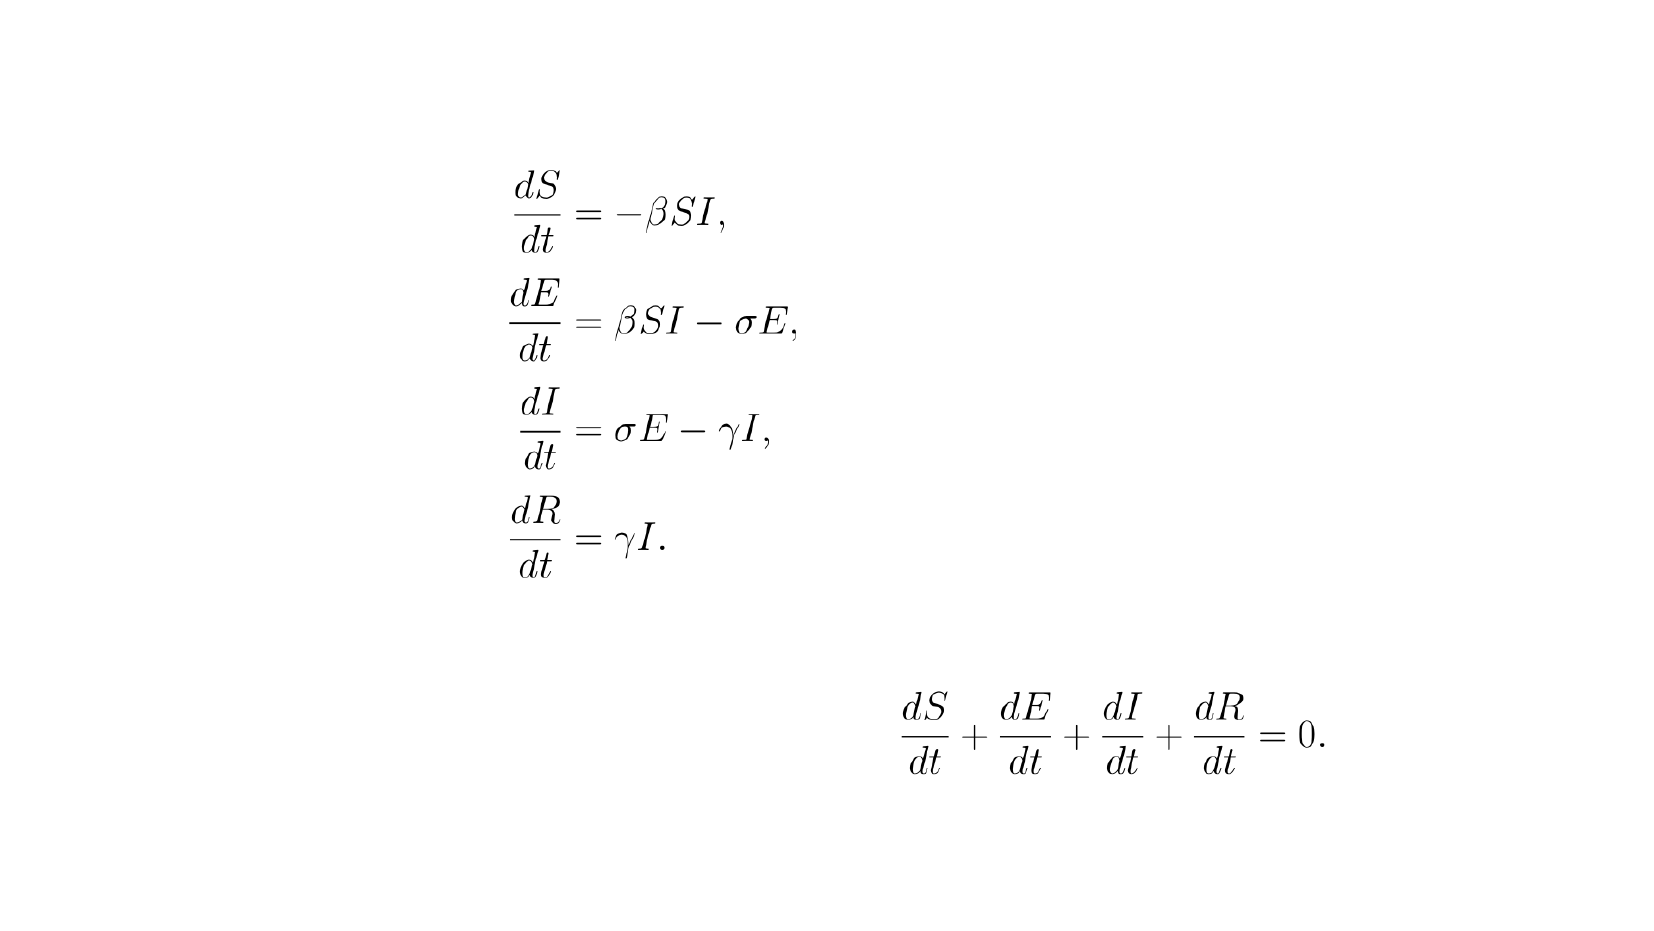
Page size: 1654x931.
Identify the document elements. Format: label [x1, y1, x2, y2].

picture [885, 673, 1335, 792]
picture [496, 153, 804, 591]
